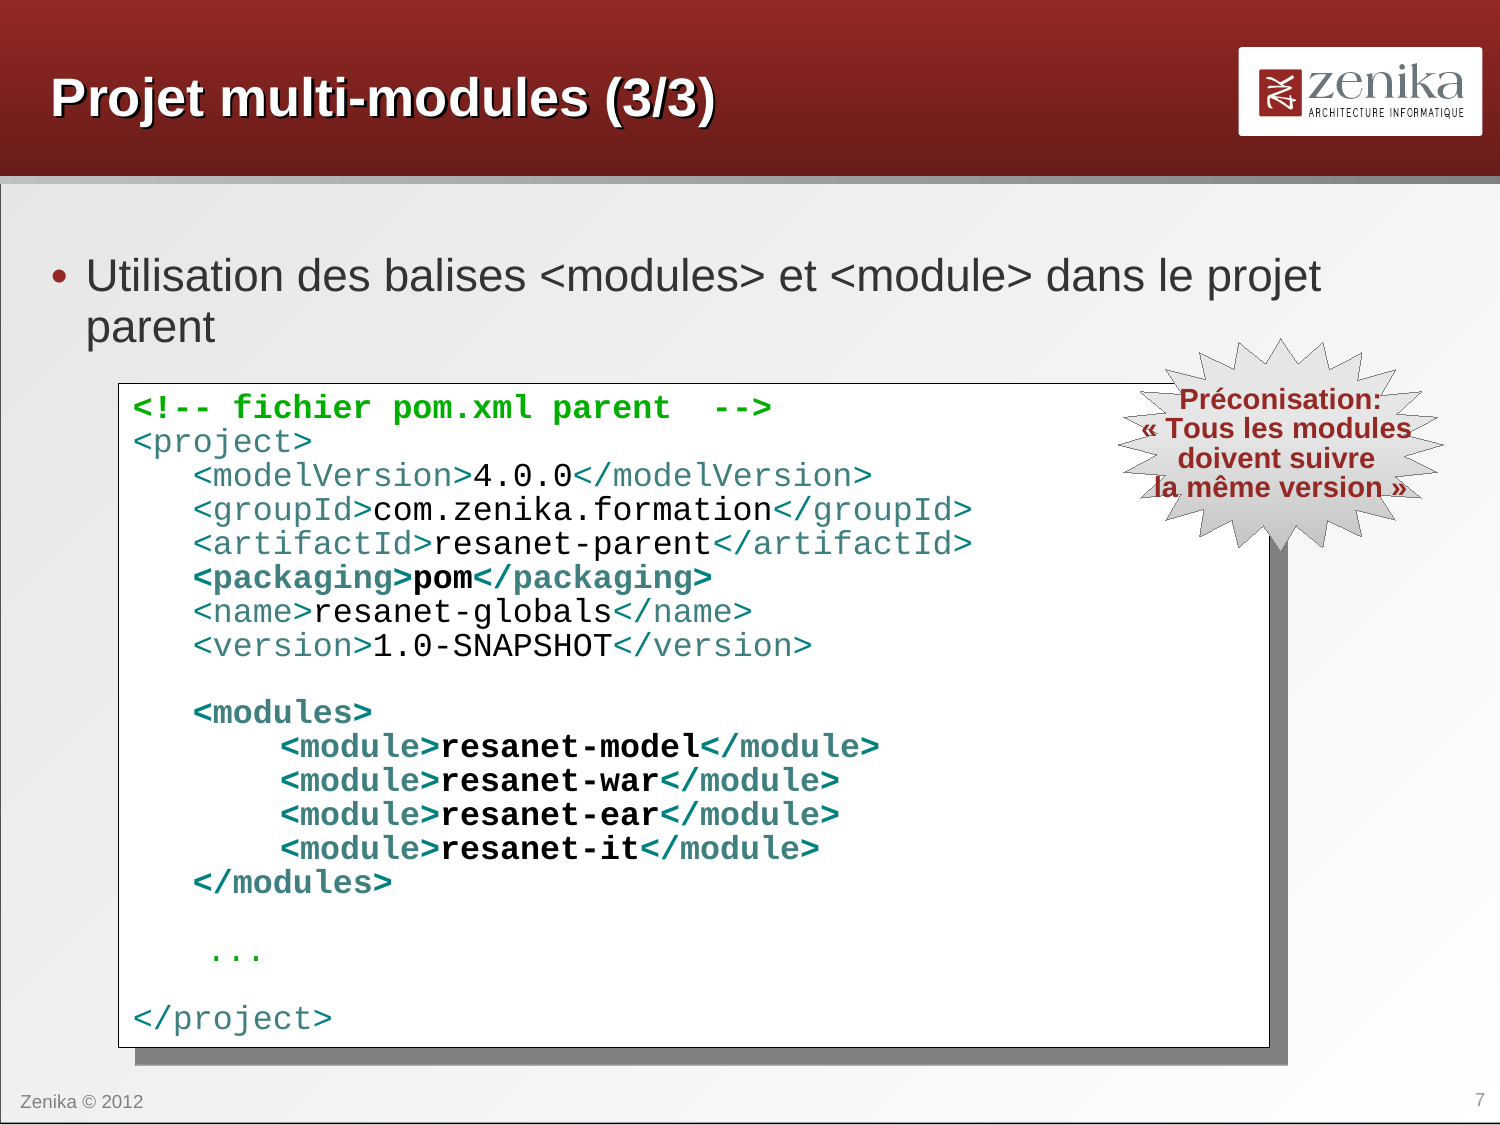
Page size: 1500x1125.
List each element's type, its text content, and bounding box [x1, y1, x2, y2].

list Utilisation des balises <modules> et <module> dans le projet parent [50, 249, 1435, 1079]
text_box Préconisation: « Tous les modules doivent suivre la même version » [1118, 338, 1444, 552]
picture [1257, 58, 1464, 125]
text_box <!-- fichier pom.xml parent --> <project> <modelVersion>4.0.0</modelVersion> <groupId>com.zenika.formation</groupId> <artifactId>resanet-parent</artifactId> <packaging>pom</packaging> <name>resanet-globals</name> <version>1.0-SNAPSHOT</version> <modules> <module>resanet-model</module> <module>resanet-war</module> <module>resanet-ear</module> <module>resanet-it</module> </modules> ... </project> [118, 383, 1270, 1048]
title Projet multi-modules (3/3) [50, 15, 1206, 180]
